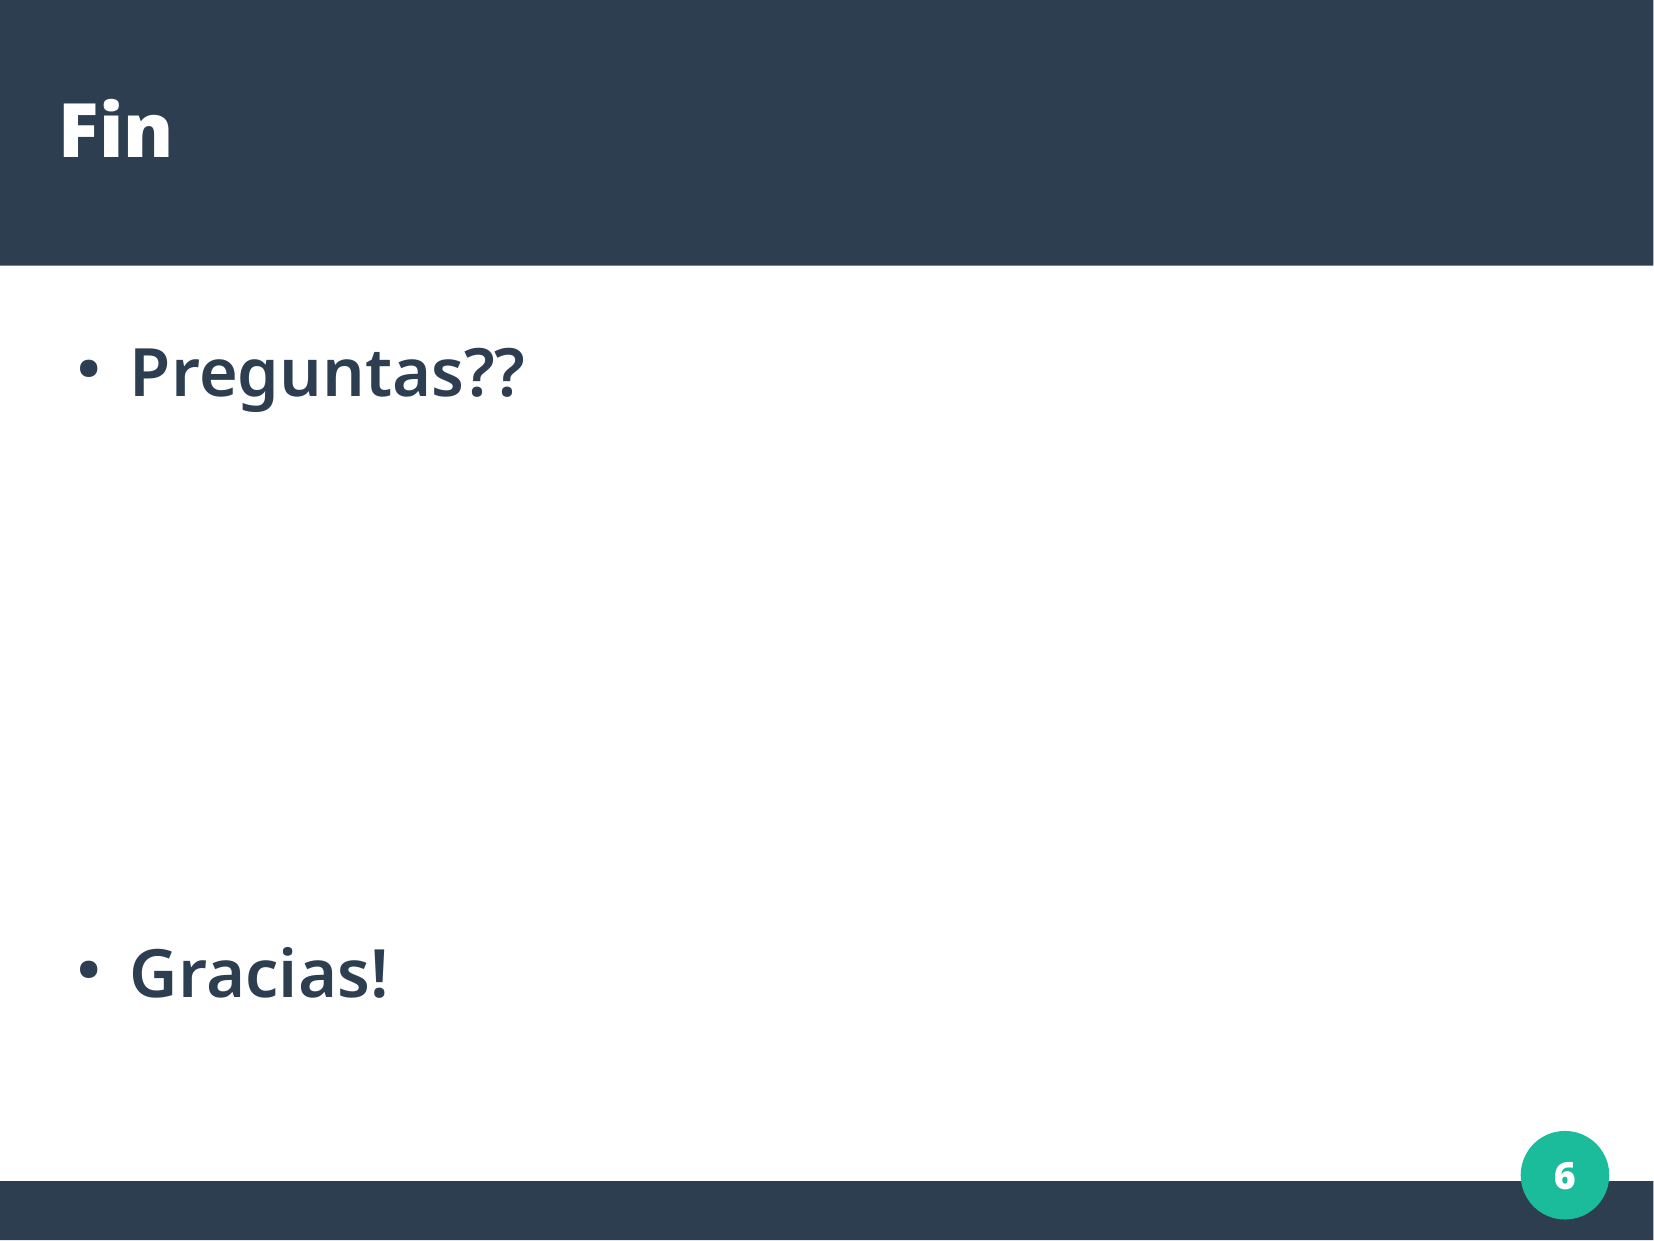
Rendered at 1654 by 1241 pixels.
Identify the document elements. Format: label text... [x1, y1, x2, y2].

list Preguntas?? Gracias! [59, 324, 1595, 1152]
title Fin [59, 49, 1595, 207]
